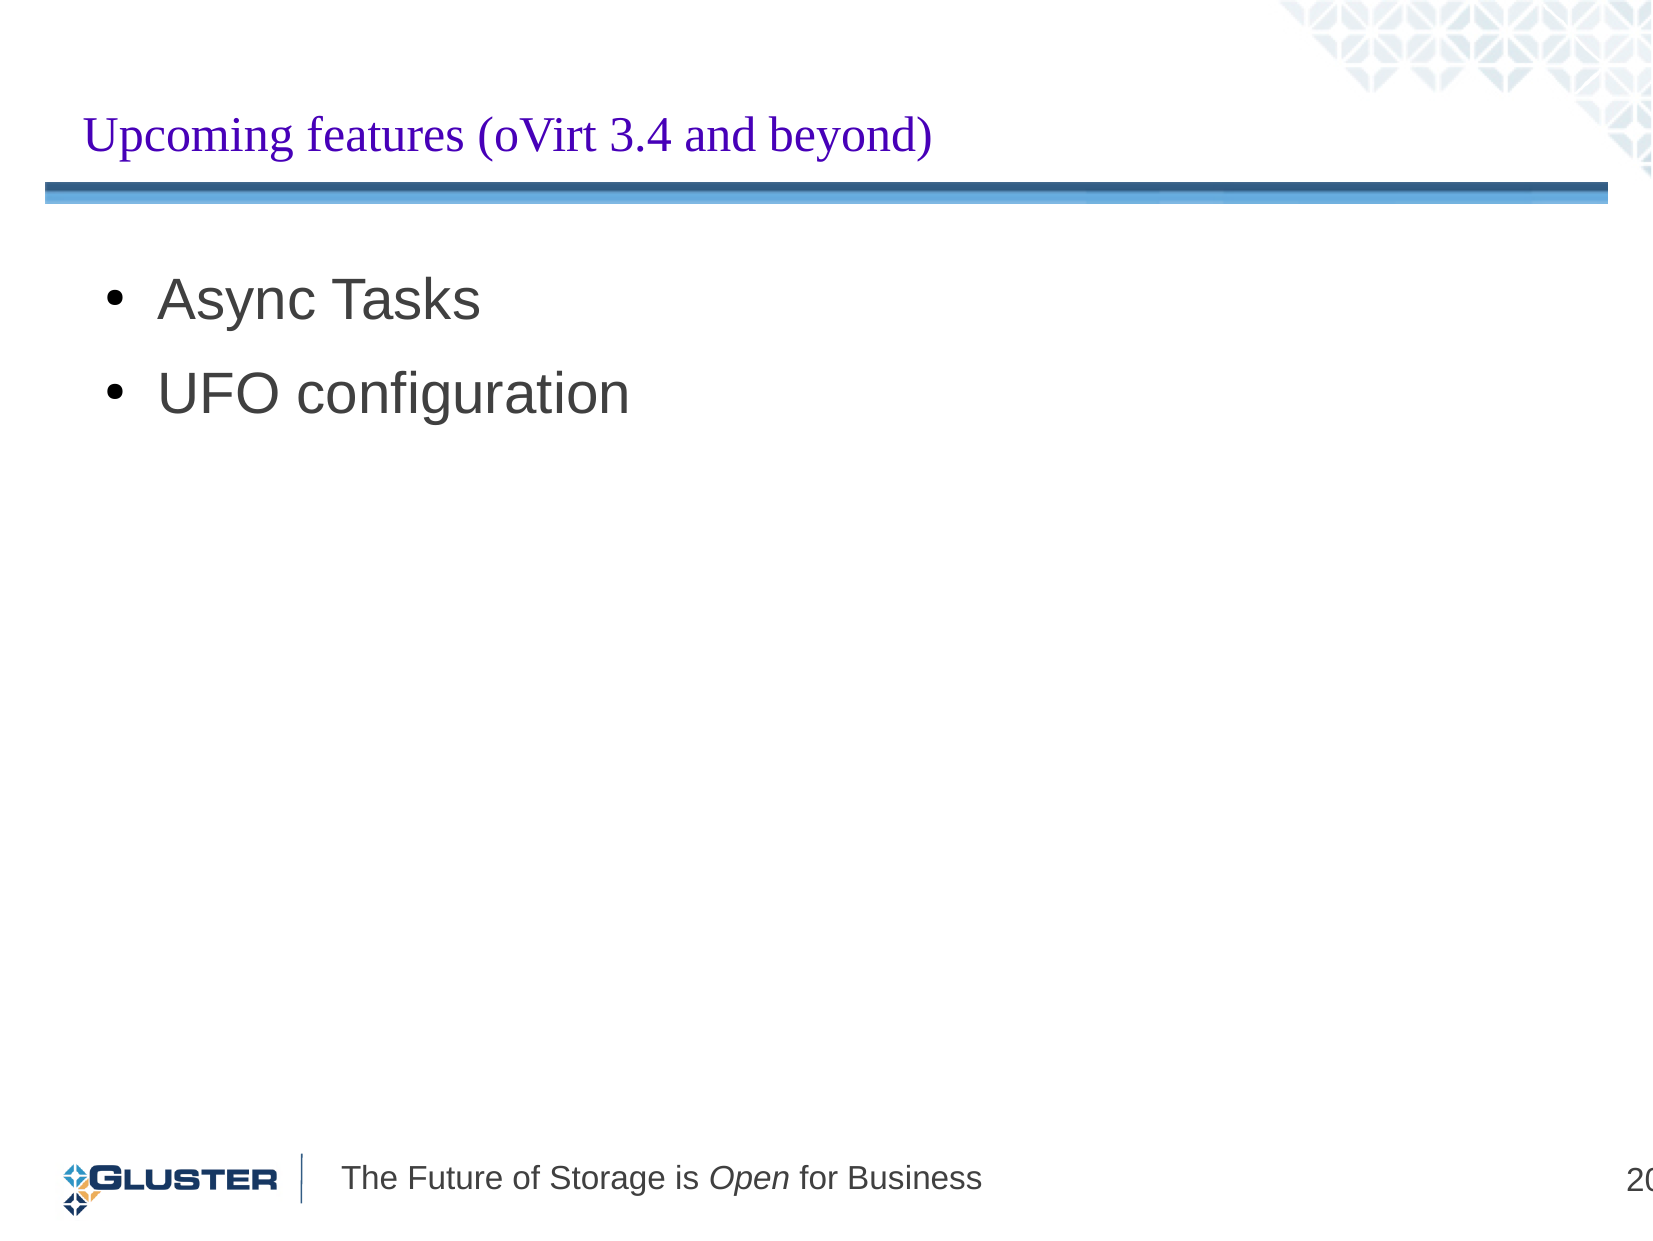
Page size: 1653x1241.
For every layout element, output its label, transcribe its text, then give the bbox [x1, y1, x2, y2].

title Upcoming features (oVirt 3.4 and beyond) [82, 37, 1303, 226]
picture [38, 1145, 292, 1237]
title Upcoming features (3.2 and beyond) [79, 48, 1300, 237]
list Async Tasks UFO configuration [86, 266, 1576, 1060]
picture [1265, 0, 1652, 204]
picture [45, 182, 79, 204]
